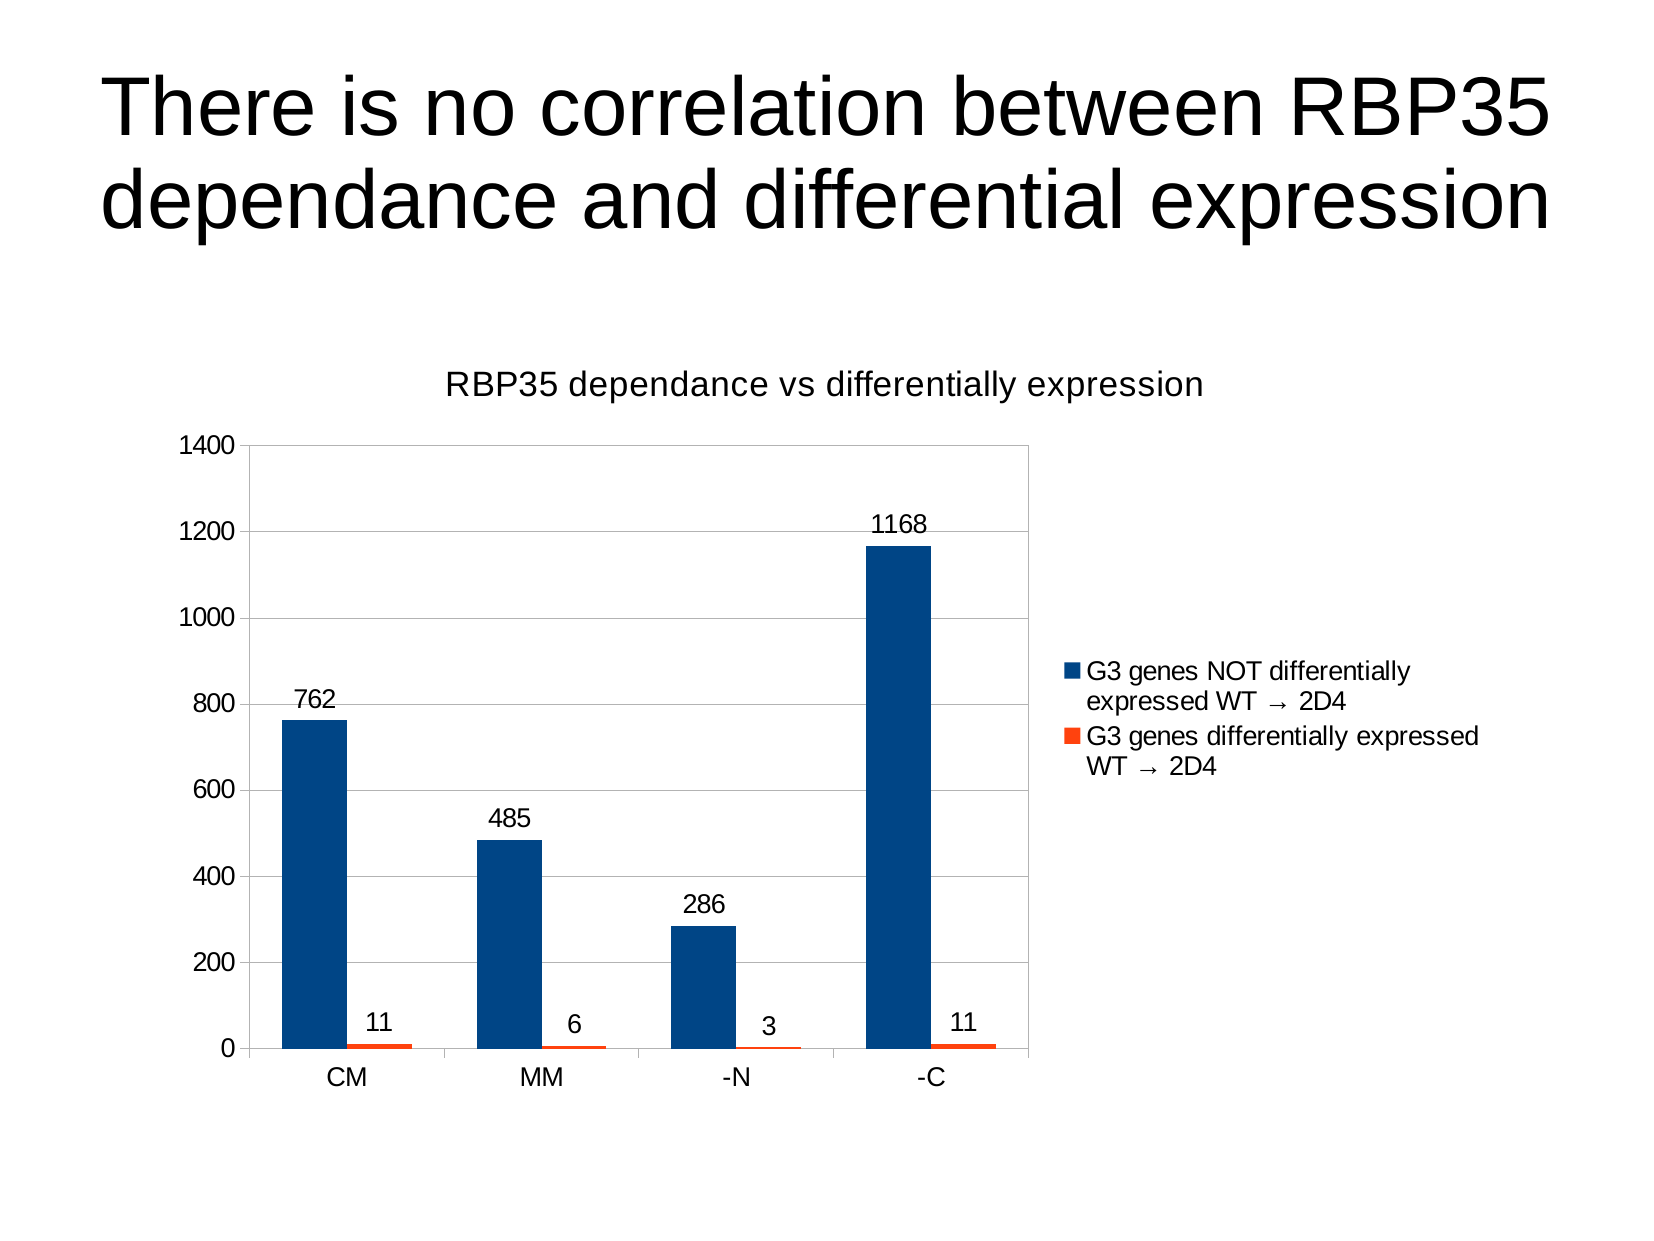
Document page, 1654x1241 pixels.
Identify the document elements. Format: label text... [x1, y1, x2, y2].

title There is no correlation between RBP35 dependance and differential expression [82, 49, 1571, 257]
chart [151, 330, 1501, 1109]
